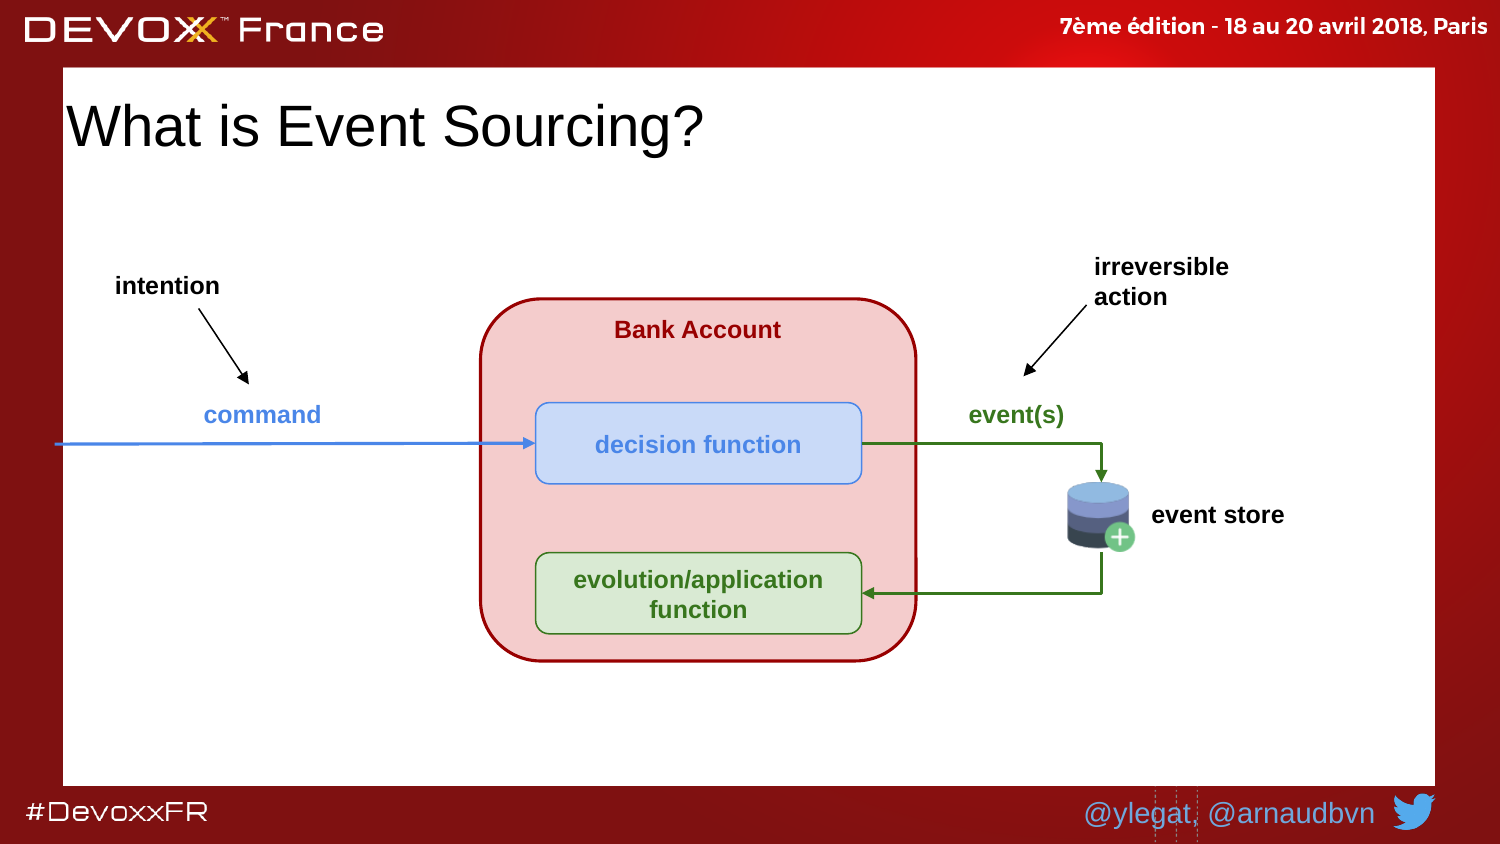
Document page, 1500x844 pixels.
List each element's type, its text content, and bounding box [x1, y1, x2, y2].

text_box irreversible action [1079, 235, 1265, 317]
picture [0, 0, 1500, 844]
text_box [480, 298, 916, 442]
text_box Bank Account [599, 298, 815, 354]
text_box evolution/application function [535, 552, 862, 634]
text_box [480, 444, 916, 662]
text_box decision function [535, 402, 862, 484]
text_box event store [1136, 483, 1322, 560]
text_box event(s) [953, 383, 1139, 460]
text_box @ylegat, @arnaudbvn [1068, 779, 1399, 844]
text_box command [188, 383, 348, 460]
text_box intention [99, 254, 259, 309]
title What is Event Sourcing? [51, 72, 1449, 167]
